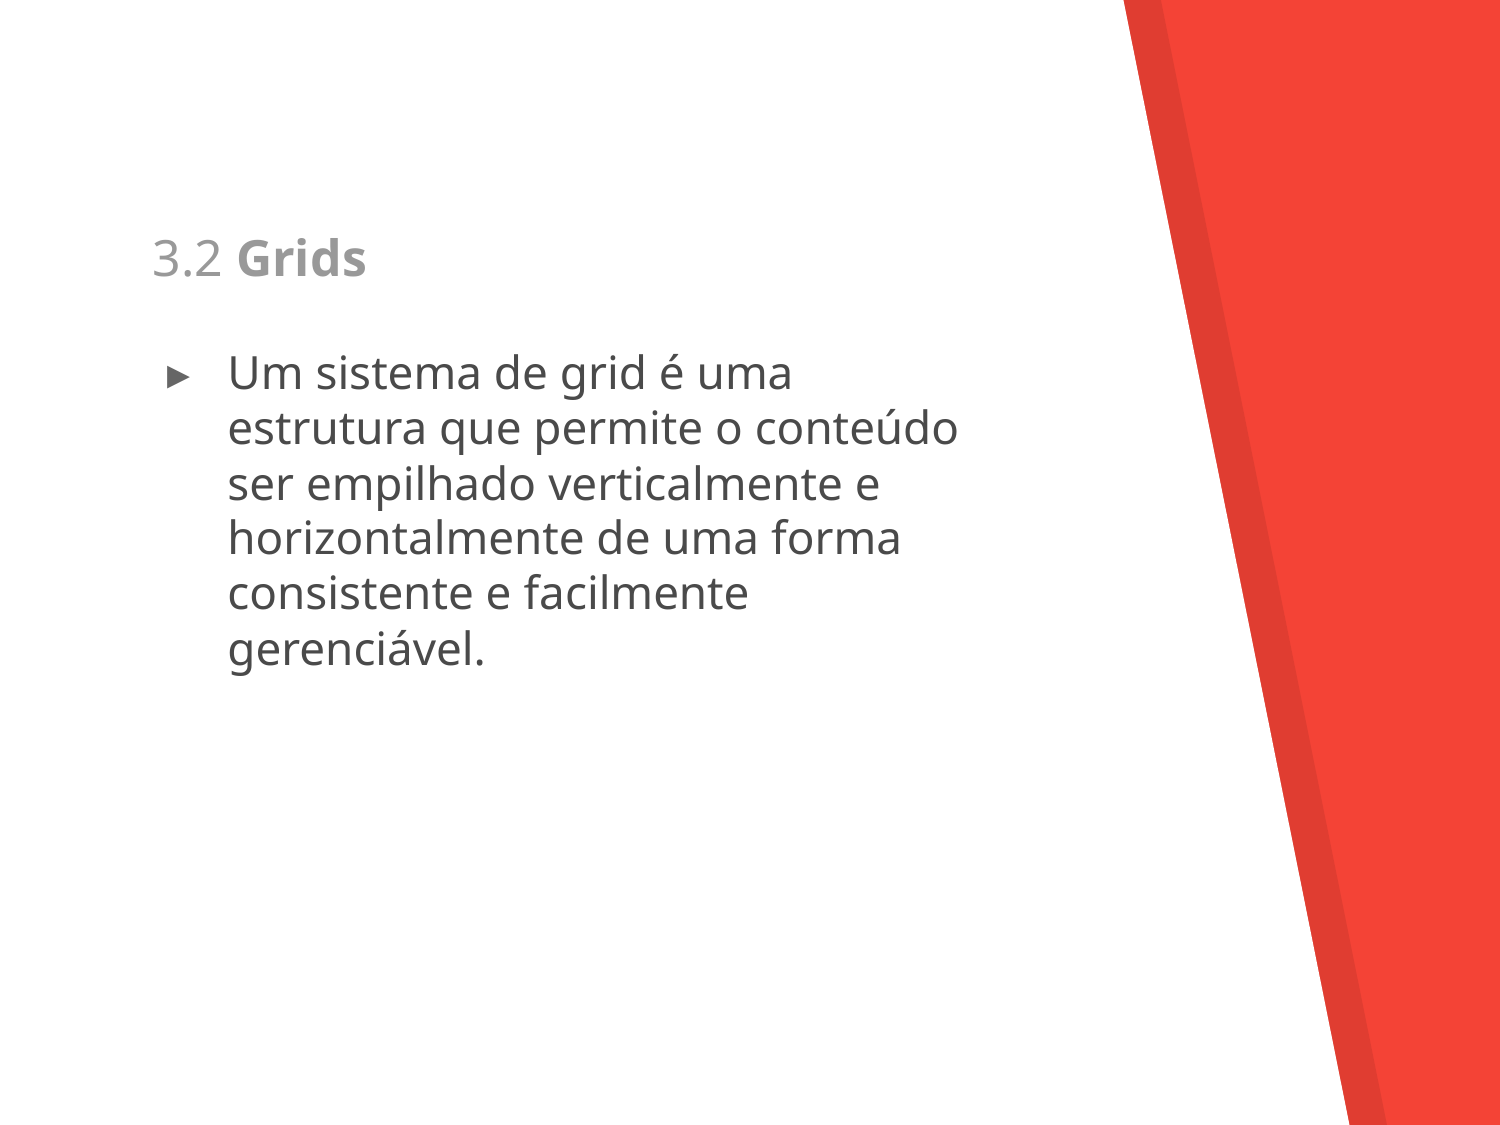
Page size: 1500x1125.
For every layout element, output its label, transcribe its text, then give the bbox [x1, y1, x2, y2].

title 3.2 Grids [137, 195, 1011, 302]
list Um sistema de grid é uma estrutura que permite o conteúdo ser empilhado verticalmente e horizontalmente de uma forma consistente e facilmente gerenciável. [137, 329, 1011, 823]
